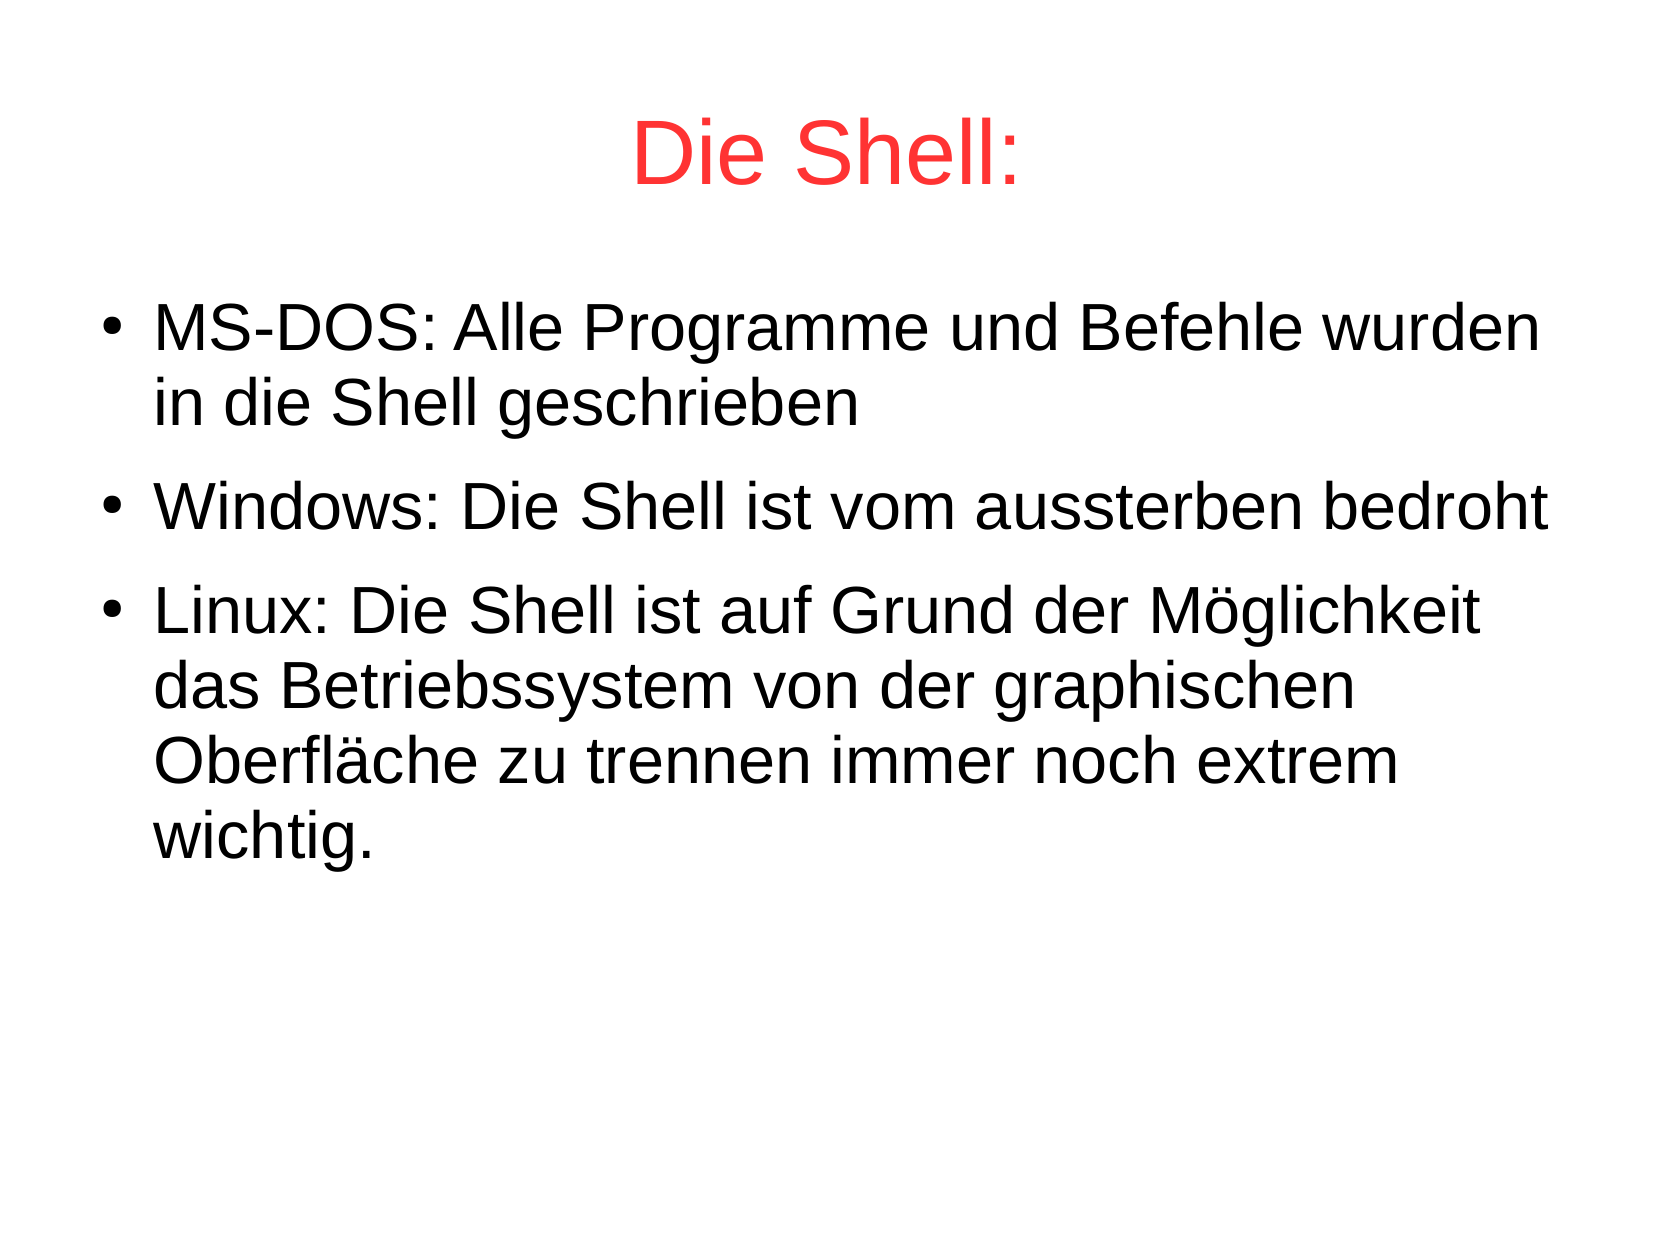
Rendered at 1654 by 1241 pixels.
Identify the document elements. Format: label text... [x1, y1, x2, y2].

list MS-DOS: Alle Programme und Befehle wurden in die Shell geschrieben Windows: Die Shell ist vom aussterben bedroht Linux: Die Shell ist auf Grund der Möglichkeit das Betriebssystem von der graphischen Oberfläche zu trennen immer noch extrem wichtig. [82, 290, 1571, 1109]
title Die Shell: [82, 49, 1571, 257]
